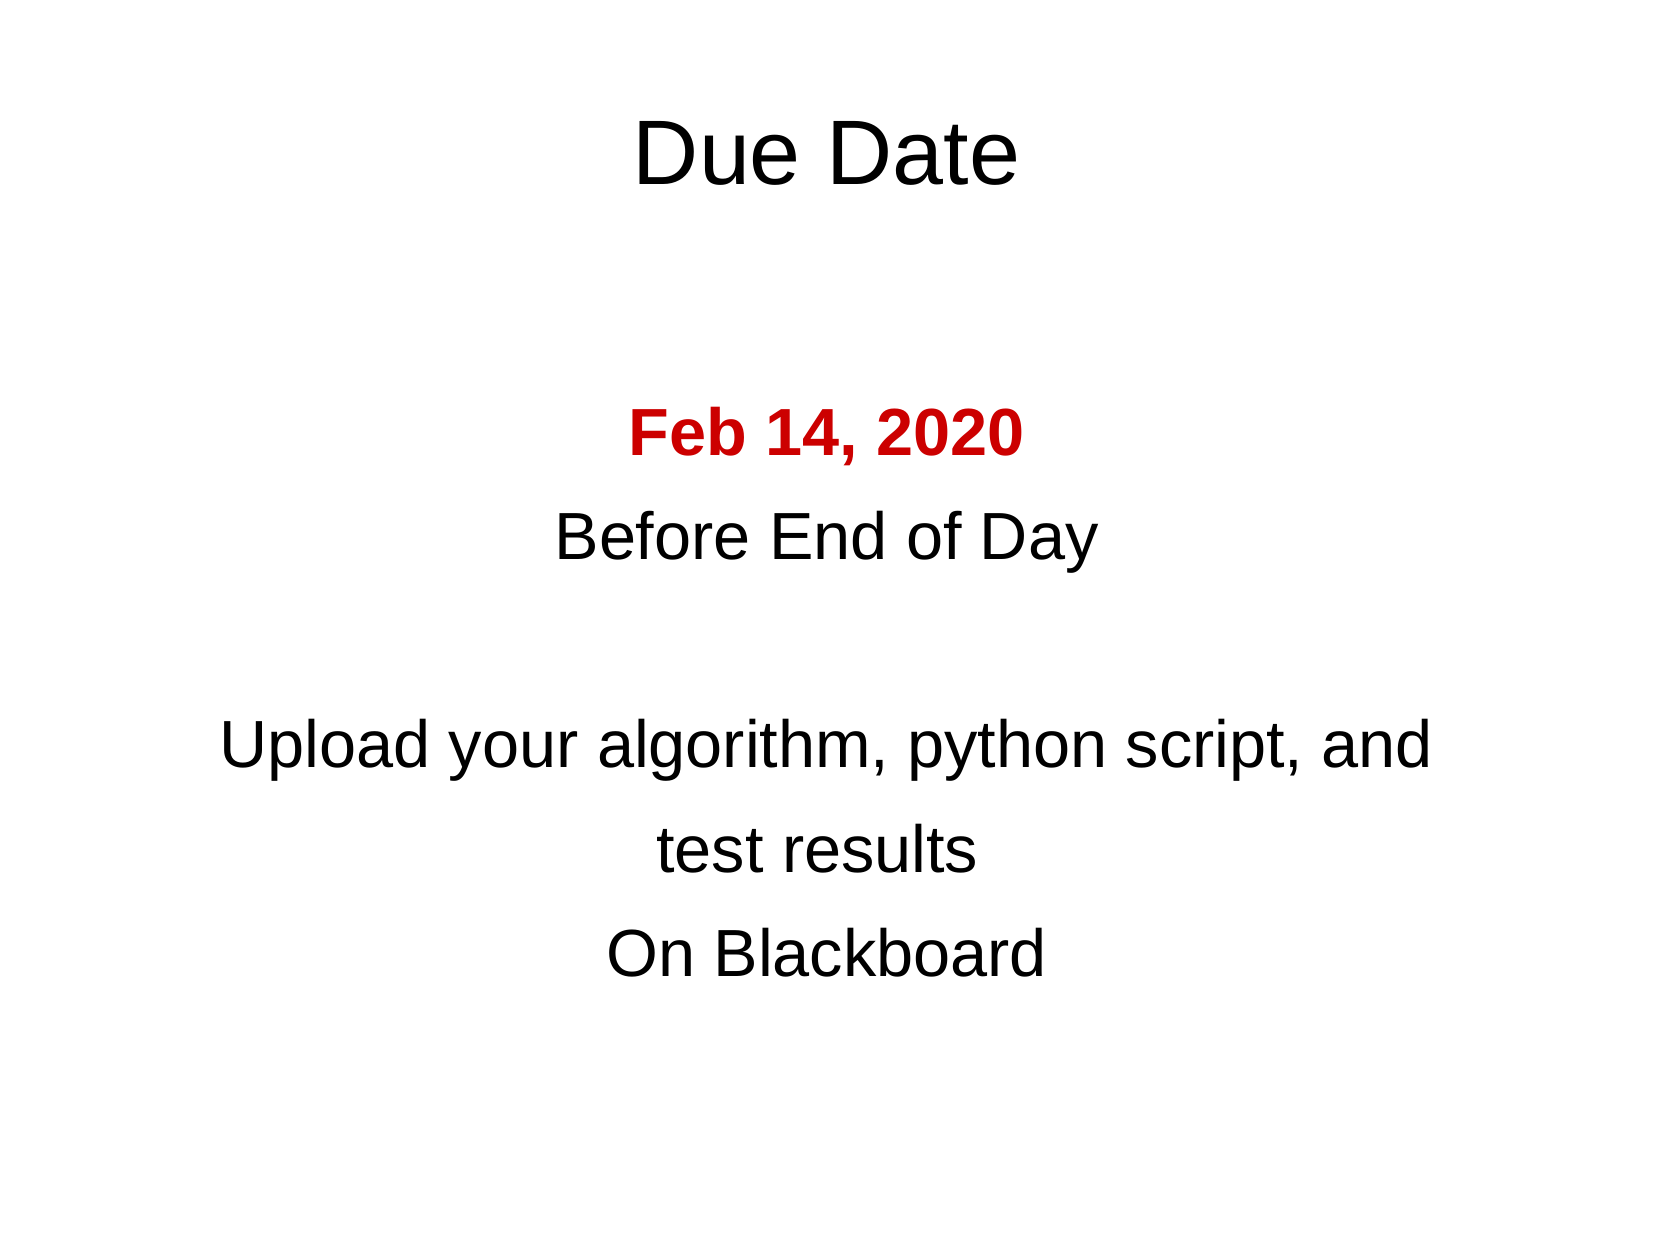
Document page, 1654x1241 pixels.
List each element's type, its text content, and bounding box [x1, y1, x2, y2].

list Feb 14, 2020 Before End of Day Upload your algorithm, python script, and test results On Blackboard [82, 290, 1571, 1010]
title Due Date [82, 49, 1571, 257]
